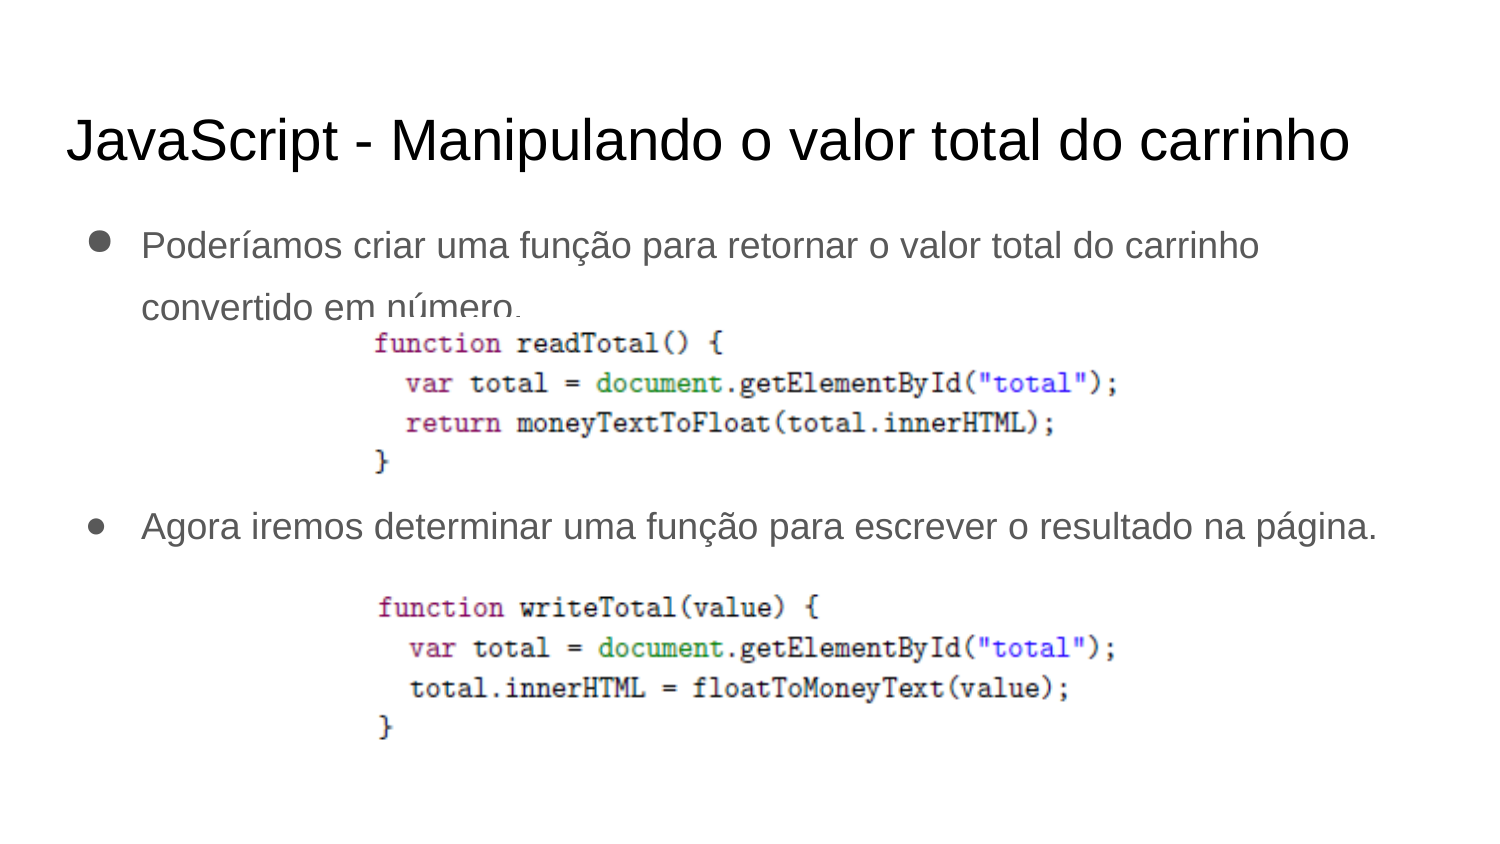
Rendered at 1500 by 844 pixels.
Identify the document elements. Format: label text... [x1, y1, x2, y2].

picture [370, 317, 1126, 498]
title JavaScript - Manipulando o valor total do carrinho [51, 72, 1449, 167]
picture [370, 583, 1126, 756]
list Poderíamos criar uma função para retornar o valor total do carrinho convertido em número. Agora iremos determinar uma função para escrever o resultado na página. [51, 189, 1449, 750]
